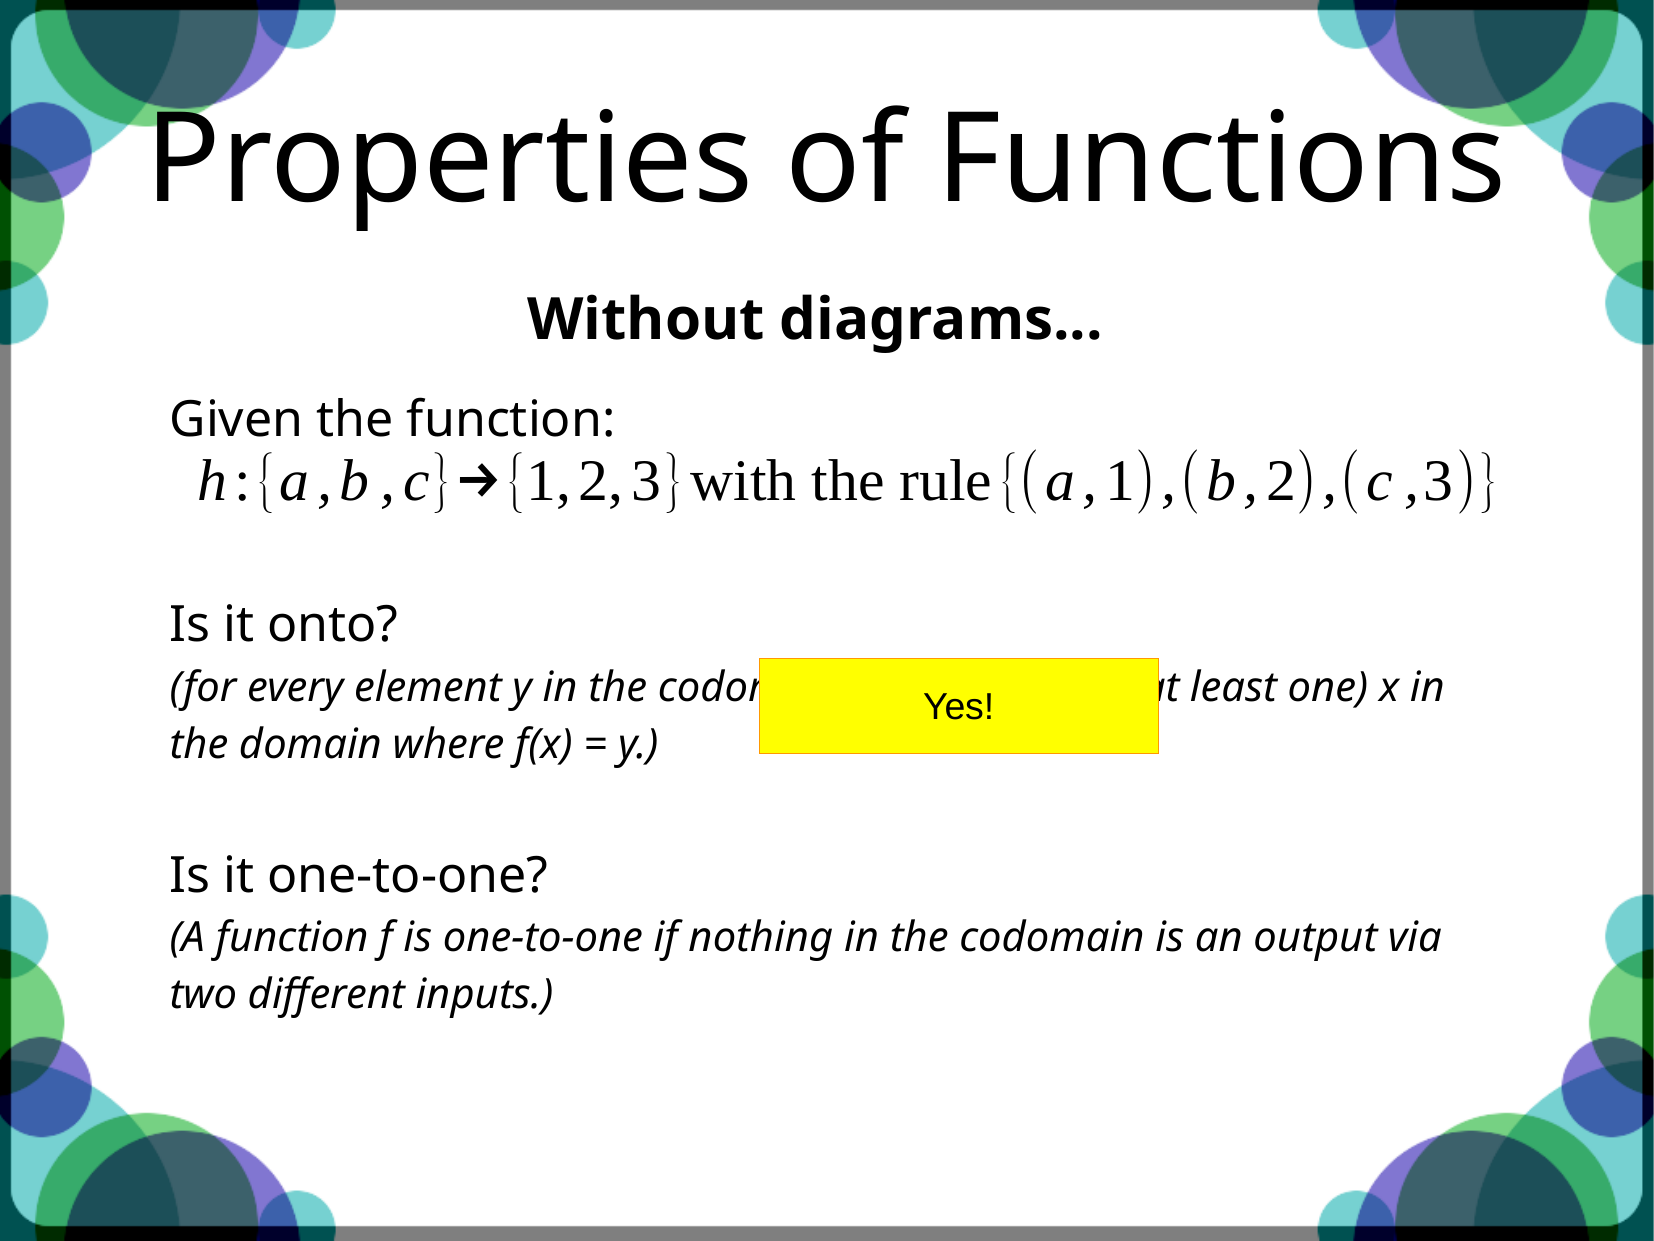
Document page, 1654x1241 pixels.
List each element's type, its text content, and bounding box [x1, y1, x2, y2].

text_box Yes! [759, 658, 1159, 754]
text_box Given the function: Is it onto? (for every element y in the codomain, there must be (at least one) x in the domain where f(x) = y.) Is it one-to-one? (A function f is one-to-one if nothing in the codomain is an output via two different inputs.) [169, 383, 1452, 1071]
text_box Without diagrams... [173, 274, 1457, 360]
chart [182, 444, 1517, 516]
title Properties of Functions [82, 49, 1571, 257]
picture [0, 0, 1654, 1241]
